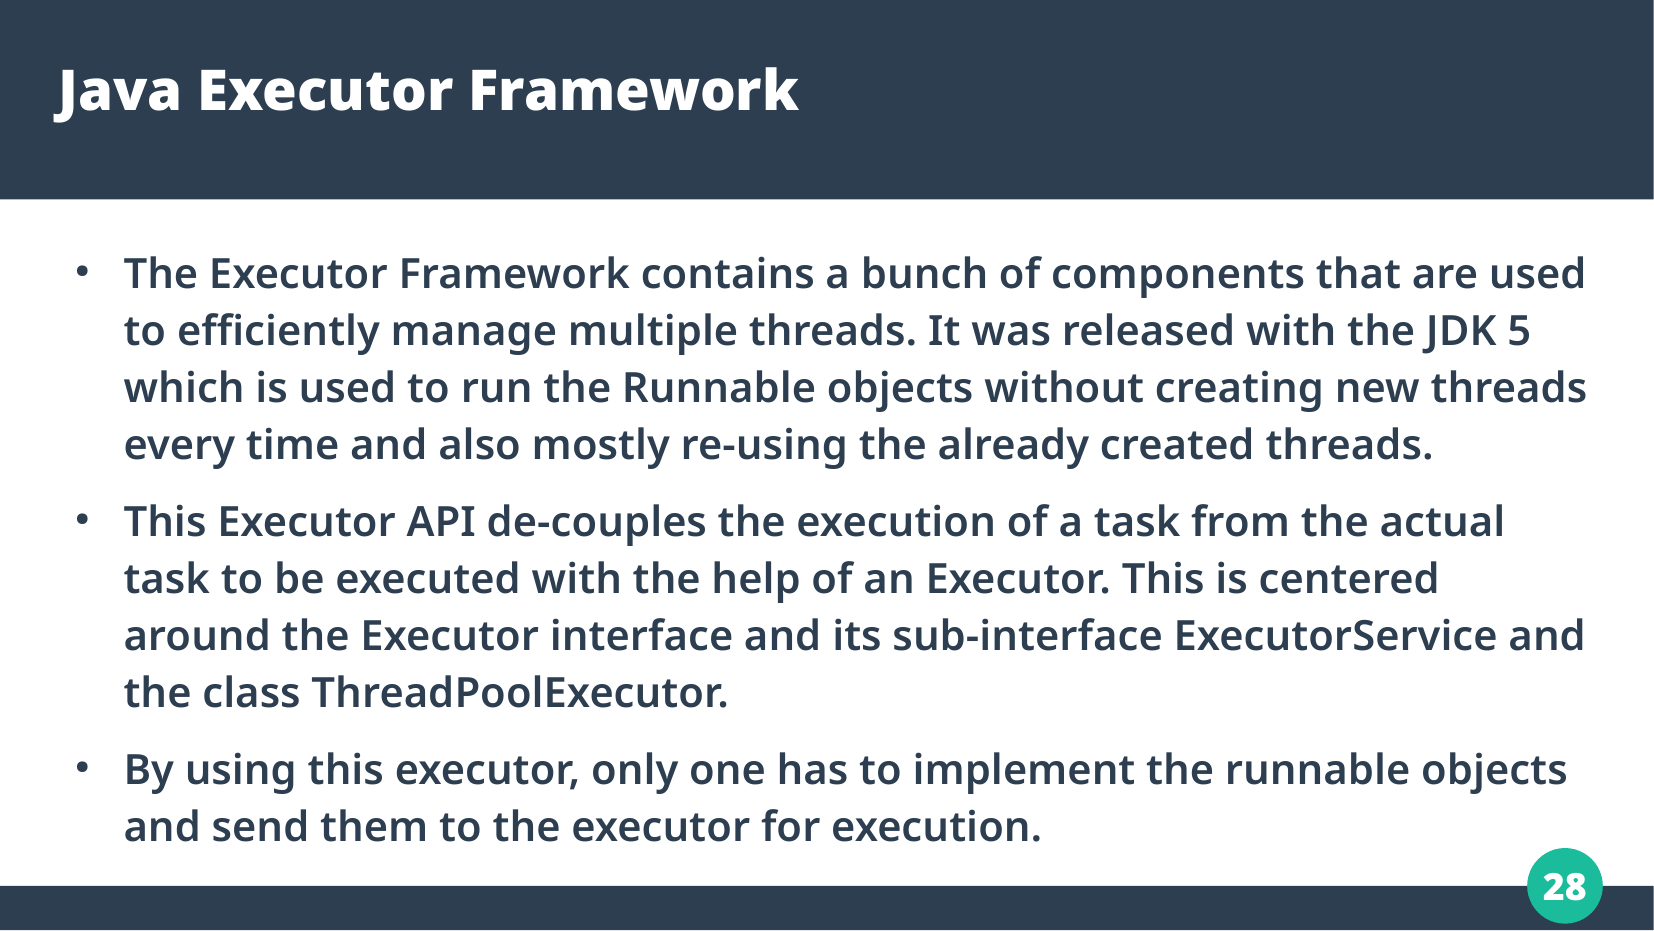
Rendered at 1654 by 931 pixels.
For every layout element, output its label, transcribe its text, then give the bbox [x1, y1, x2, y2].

list The Executor Framework contains a bunch of components that are used to efficiently manage multiple threads. It was released with the JDK 5 which is used to run the Runnable objects without creating new threads every time and also mostly re-using the already created threads. This Executor API de-couples the execution of a task from the actual task to be executed with the help of an Executor. This is centered around the Executor interface and its sub-interface ExecutorService and the class ThreadPoolExecutor. By using this executor, only one has to implement the runnable objects and send them to the executor for execution. [59, 243, 1595, 864]
title Java Executor Framework [59, 29, 1595, 148]
